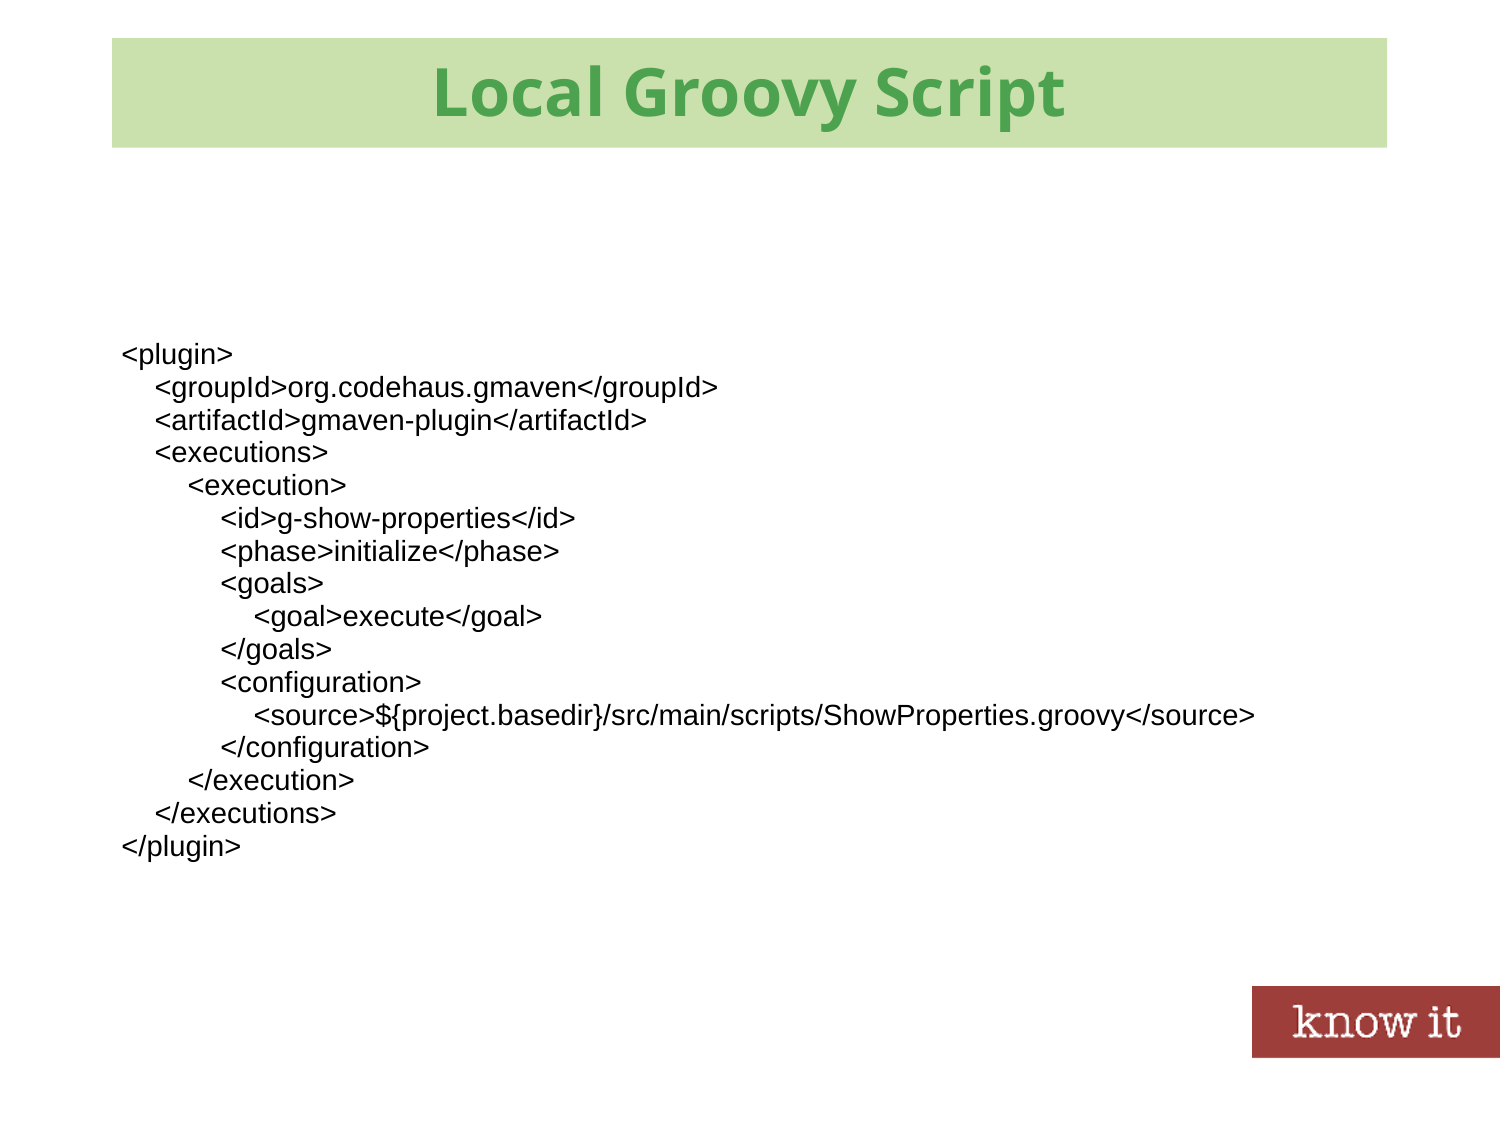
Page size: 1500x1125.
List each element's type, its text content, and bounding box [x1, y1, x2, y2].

text_box <plugin> <groupId>org.codehaus.gmaven</groupId> <artifactId>gmaven-plugin</artifactId> <executions> <execution> <id>g-show-properties</id> <phase>initialize</phase> <goals> <goal>execute</goal> </goals> <configuration> <source>${project.basedir}/src/main/scripts/ShowProperties.groovy</source> </configuration> </execution> </executions> </plugin> [106, 330, 1394, 934]
picture [1252, 986, 1500, 1058]
text_box Local Groovy Script [112, 38, 1388, 148]
